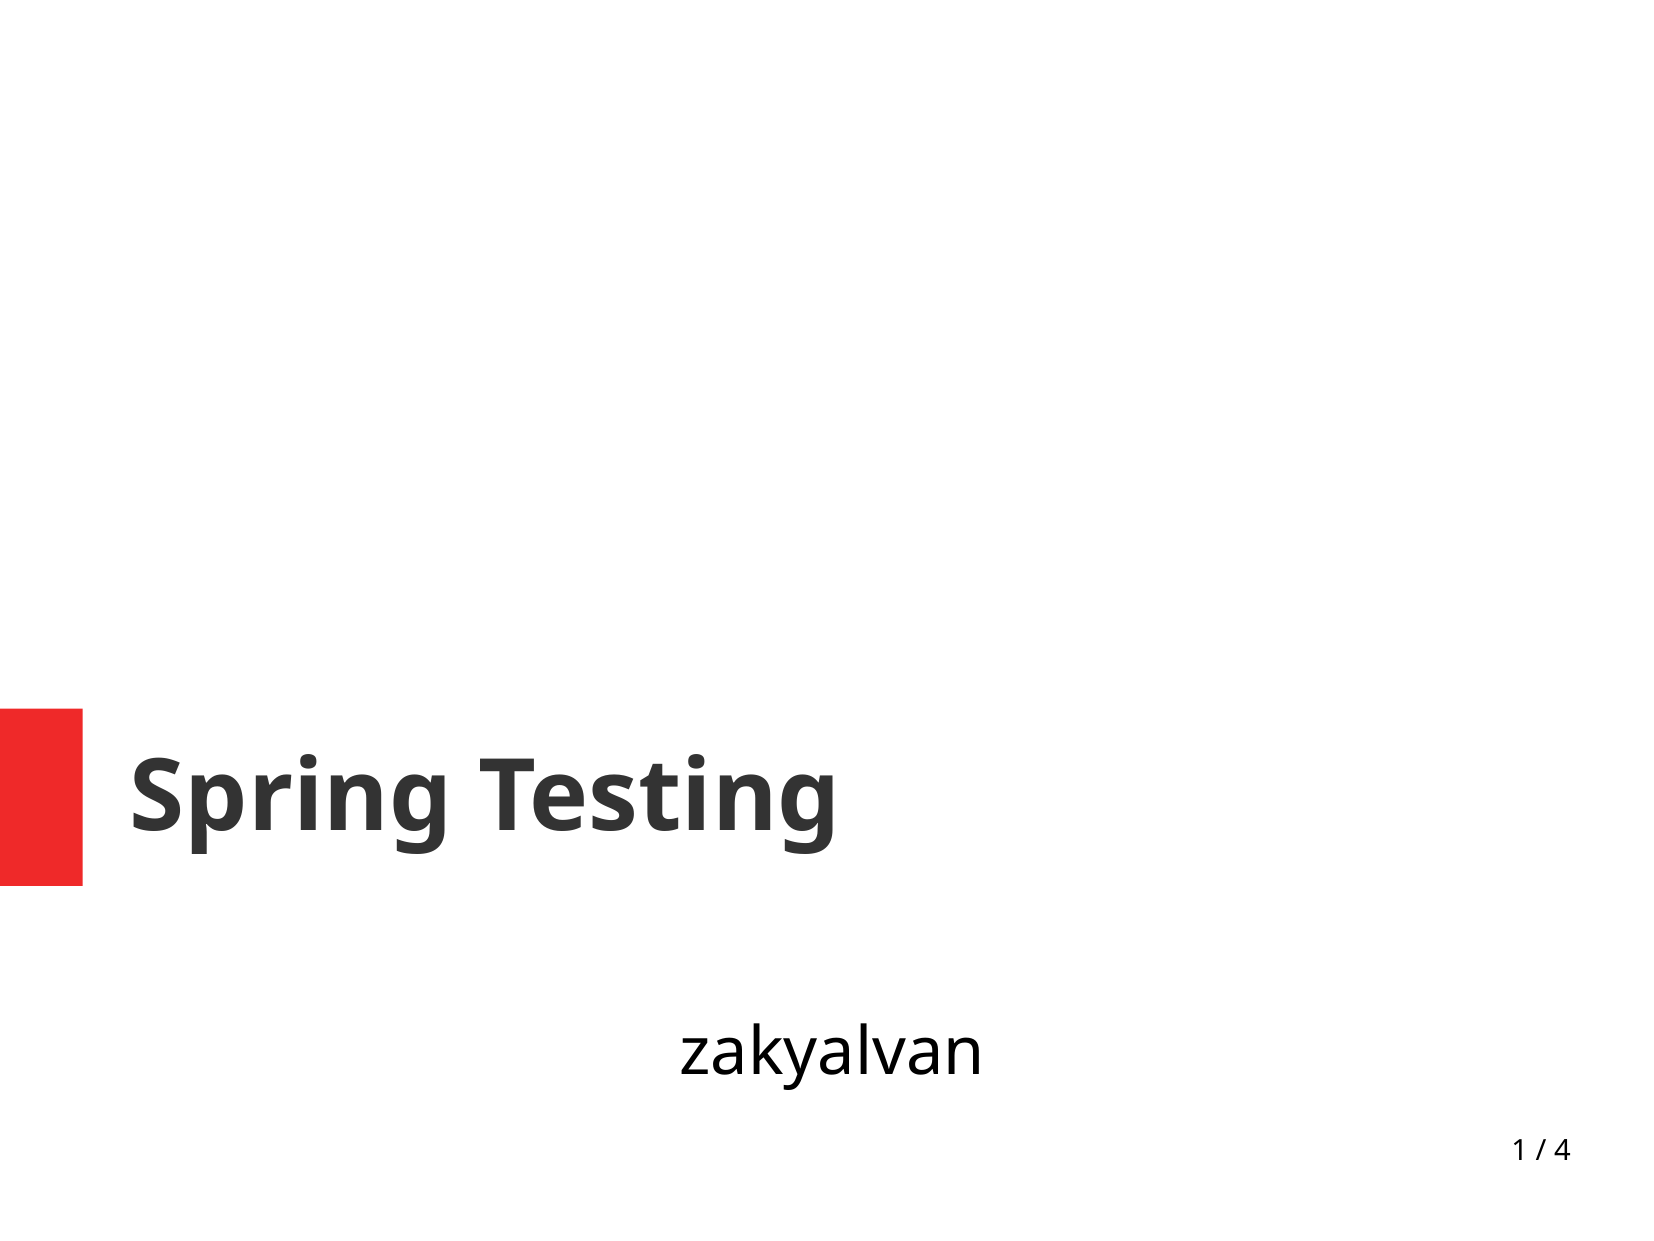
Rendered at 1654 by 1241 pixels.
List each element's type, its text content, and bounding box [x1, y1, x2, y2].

subtitle zakyalvan [129, 968, 1536, 1130]
title Spring Testing [129, 655, 1536, 928]
